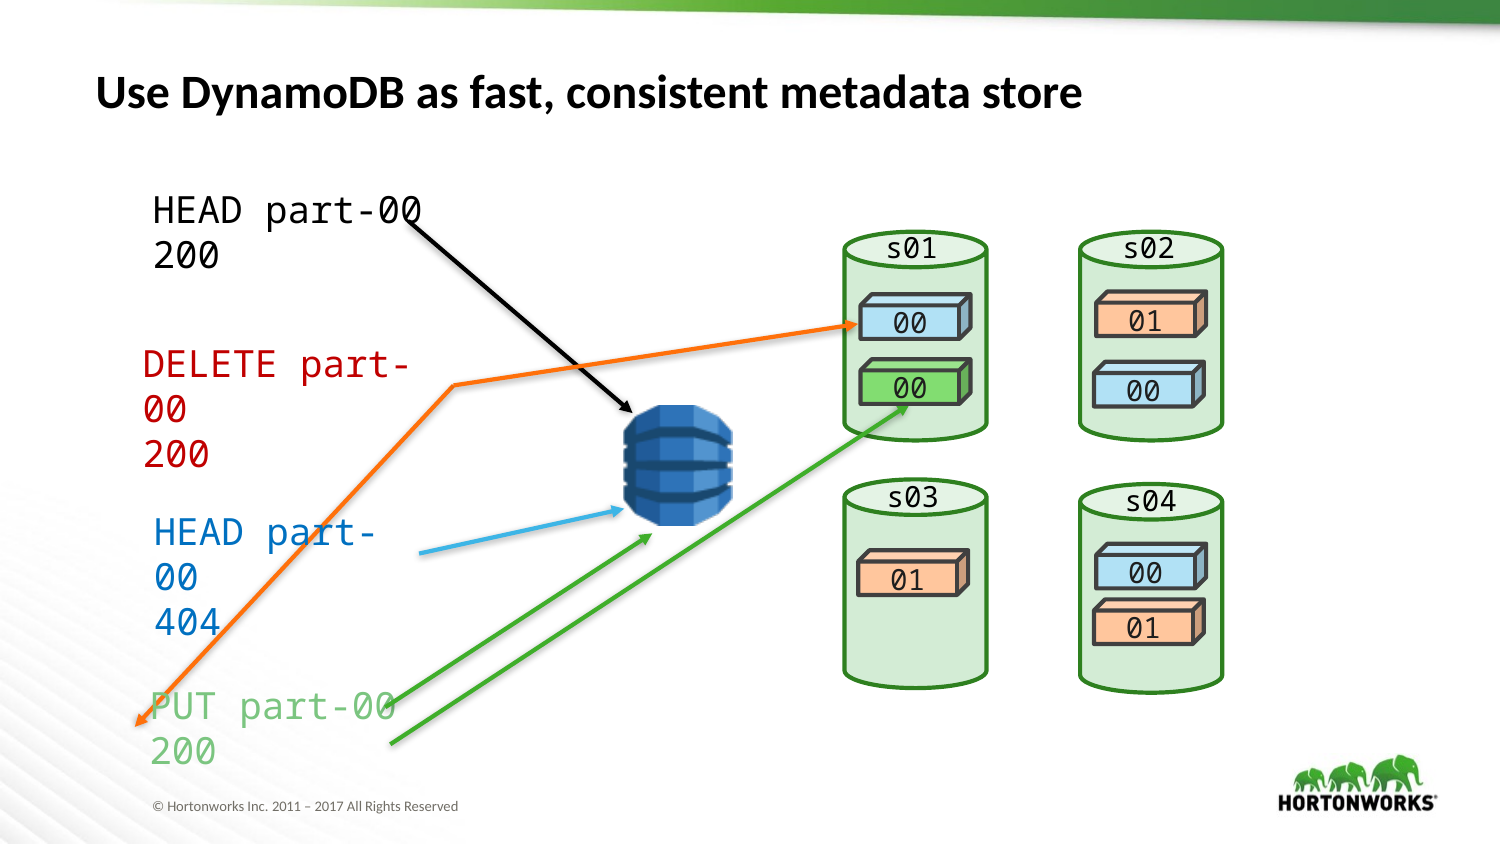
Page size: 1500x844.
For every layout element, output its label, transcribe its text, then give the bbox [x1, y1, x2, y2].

text_box s03 [871, 470, 955, 521]
text_box DELETE part-00 200 [375, 399, 454, 483]
text_box 01 [858, 562, 956, 595]
text_box 00 [1094, 373, 1192, 406]
title Use DynamoDB as fast, consistent metadata store [86, 69, 1437, 119]
text_box 00 [1096, 555, 1194, 588]
text_box HEAD part-00 200 [138, 178, 458, 284]
text_box 01 [1094, 611, 1192, 644]
text_box s01 [870, 222, 954, 273]
text_box [844, 252, 987, 441]
text_box [1080, 251, 1223, 441]
text_box s04 [1109, 474, 1193, 525]
text_box DELETE part-00 200 [128, 332, 454, 483]
text_box HEAD part-00 404 [139, 500, 420, 651]
text_box PUT part-00 200 [134, 674, 455, 780]
text_box [844, 500, 987, 689]
text_box s02 [1107, 222, 1191, 273]
text_box 00 [861, 371, 959, 404]
text_box 01 [1096, 303, 1194, 336]
text_box [1080, 503, 1223, 693]
picture [0, 0, 1500, 844]
text_box 00 [861, 306, 959, 339]
